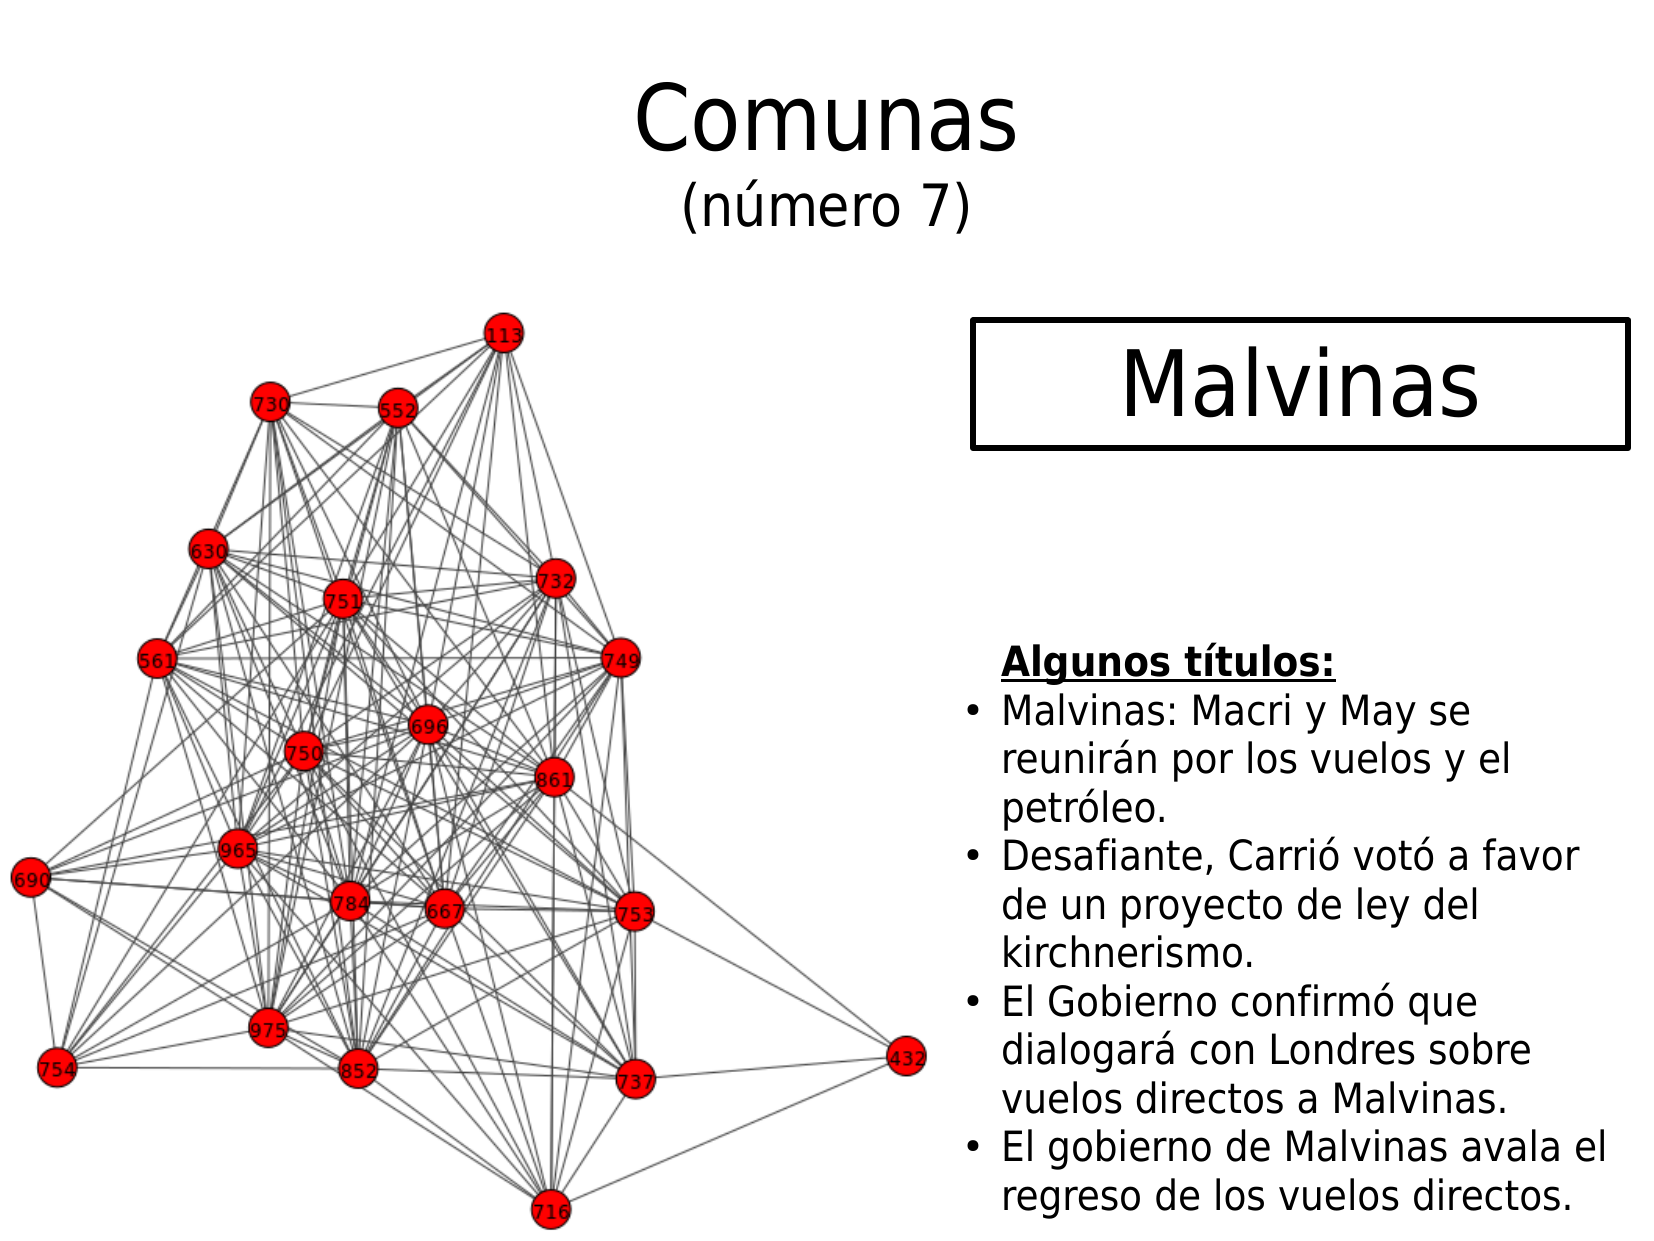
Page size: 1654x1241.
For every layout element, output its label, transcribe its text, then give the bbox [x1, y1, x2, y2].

title Comunas (número 7) [82, 31, 1571, 275]
text_box Malvinas [972, 320, 1629, 449]
picture [0, 302, 938, 1241]
text_box Algunos títulos: Malvinas: Macri y May se reunirán por los vuelos y el petróleo. Desafiante, Carrió votó a favor de un proyecto de ley del kirchnerismo. El Gobierno confirmó que dialogará con Londres sobre vuelos directos a Malvinas. El gobierno de Malvinas avala el regreso de los vuelos directos. [950, 630, 1649, 1234]
